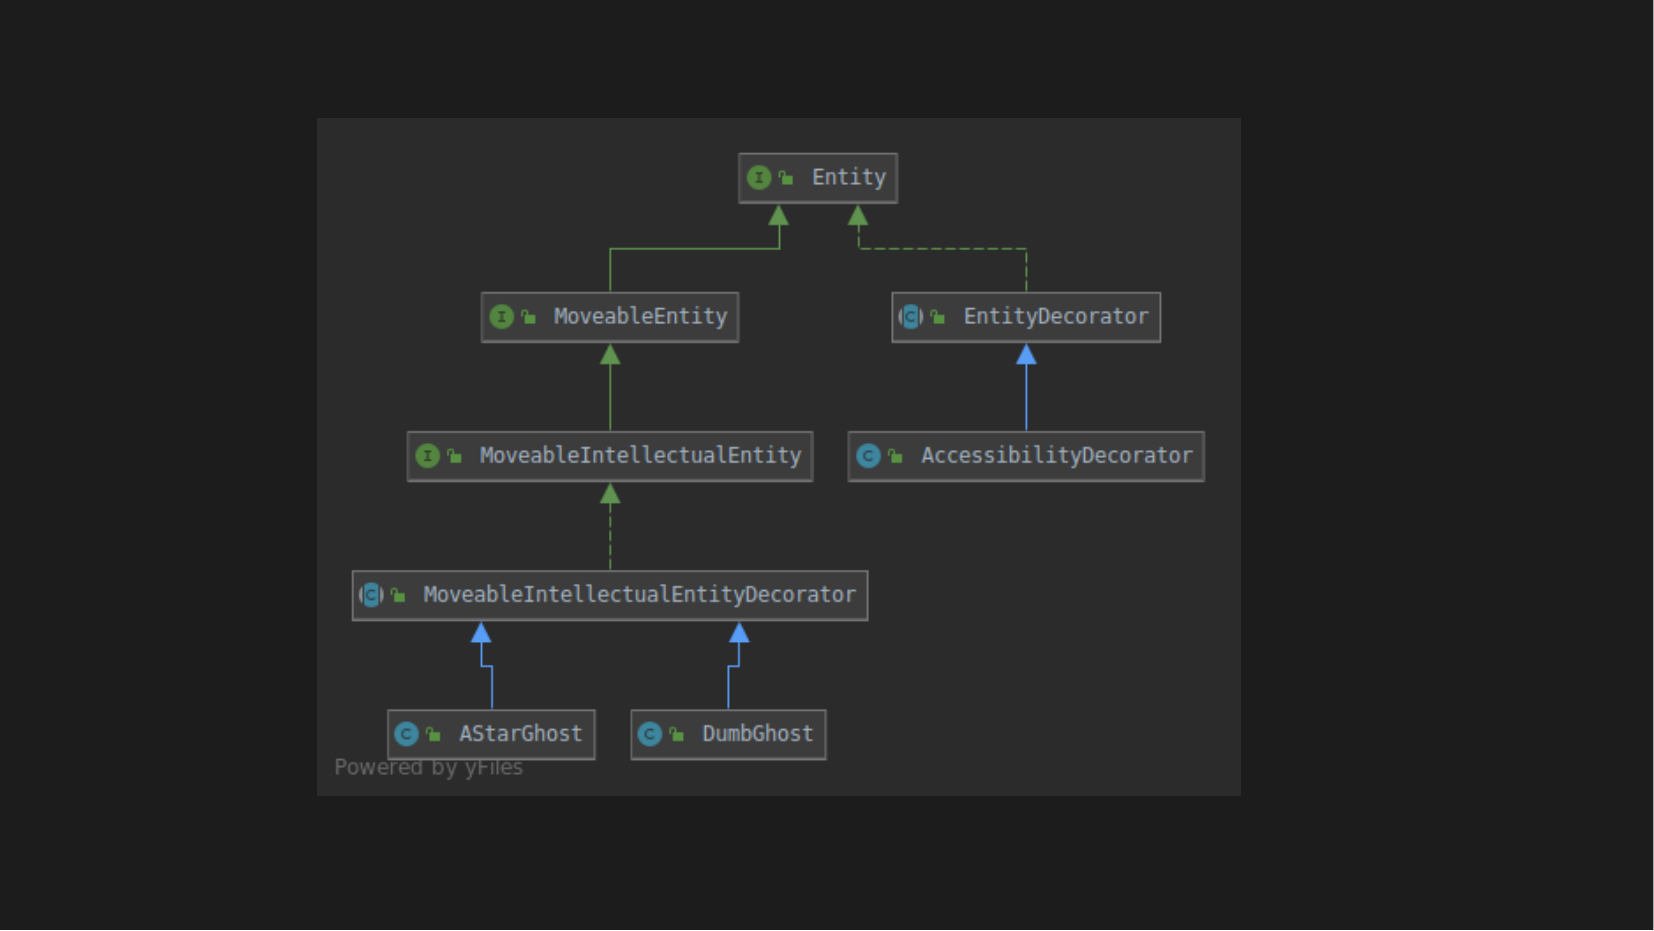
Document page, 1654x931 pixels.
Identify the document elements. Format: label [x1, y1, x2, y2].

picture [317, 118, 1241, 796]
